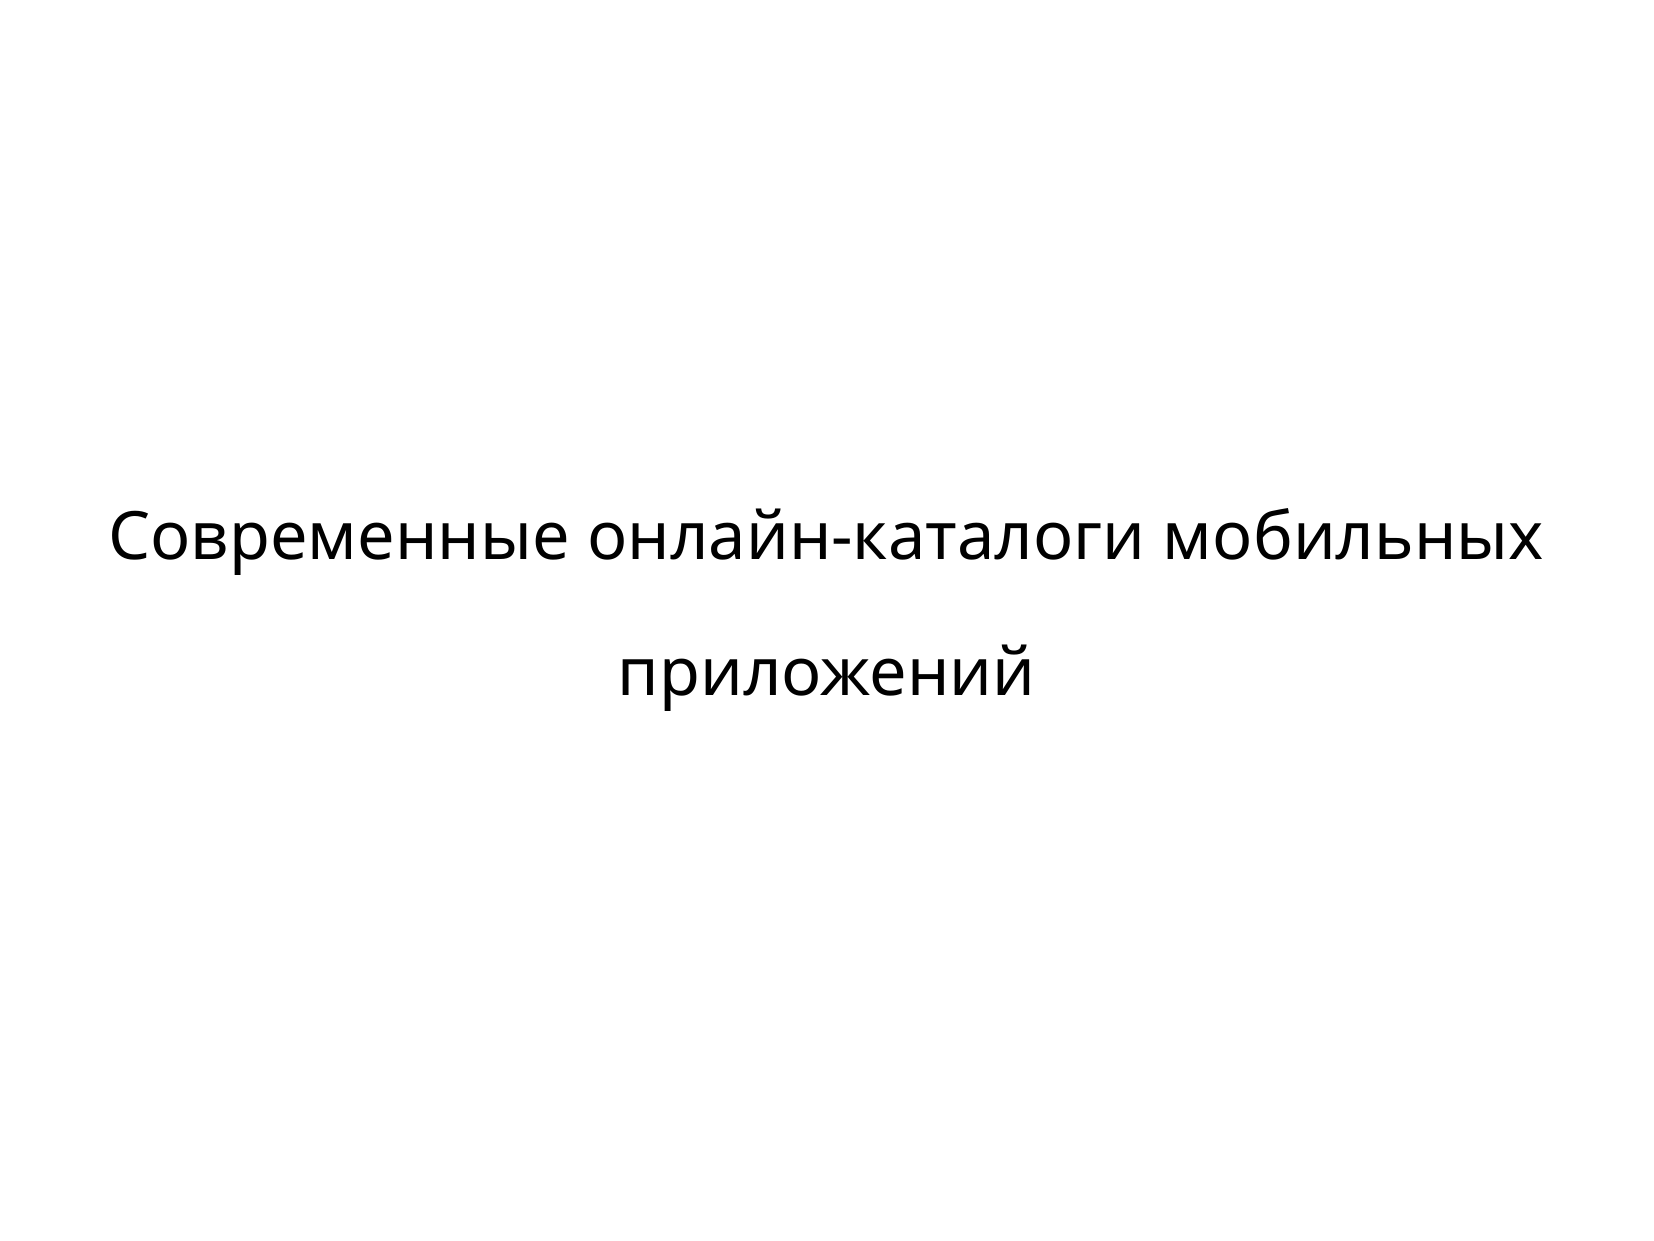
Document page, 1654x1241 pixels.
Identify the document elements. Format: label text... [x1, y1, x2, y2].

subtitle Современные онлайн-каталоги мобильных приложений [82, 49, 1571, 1109]
